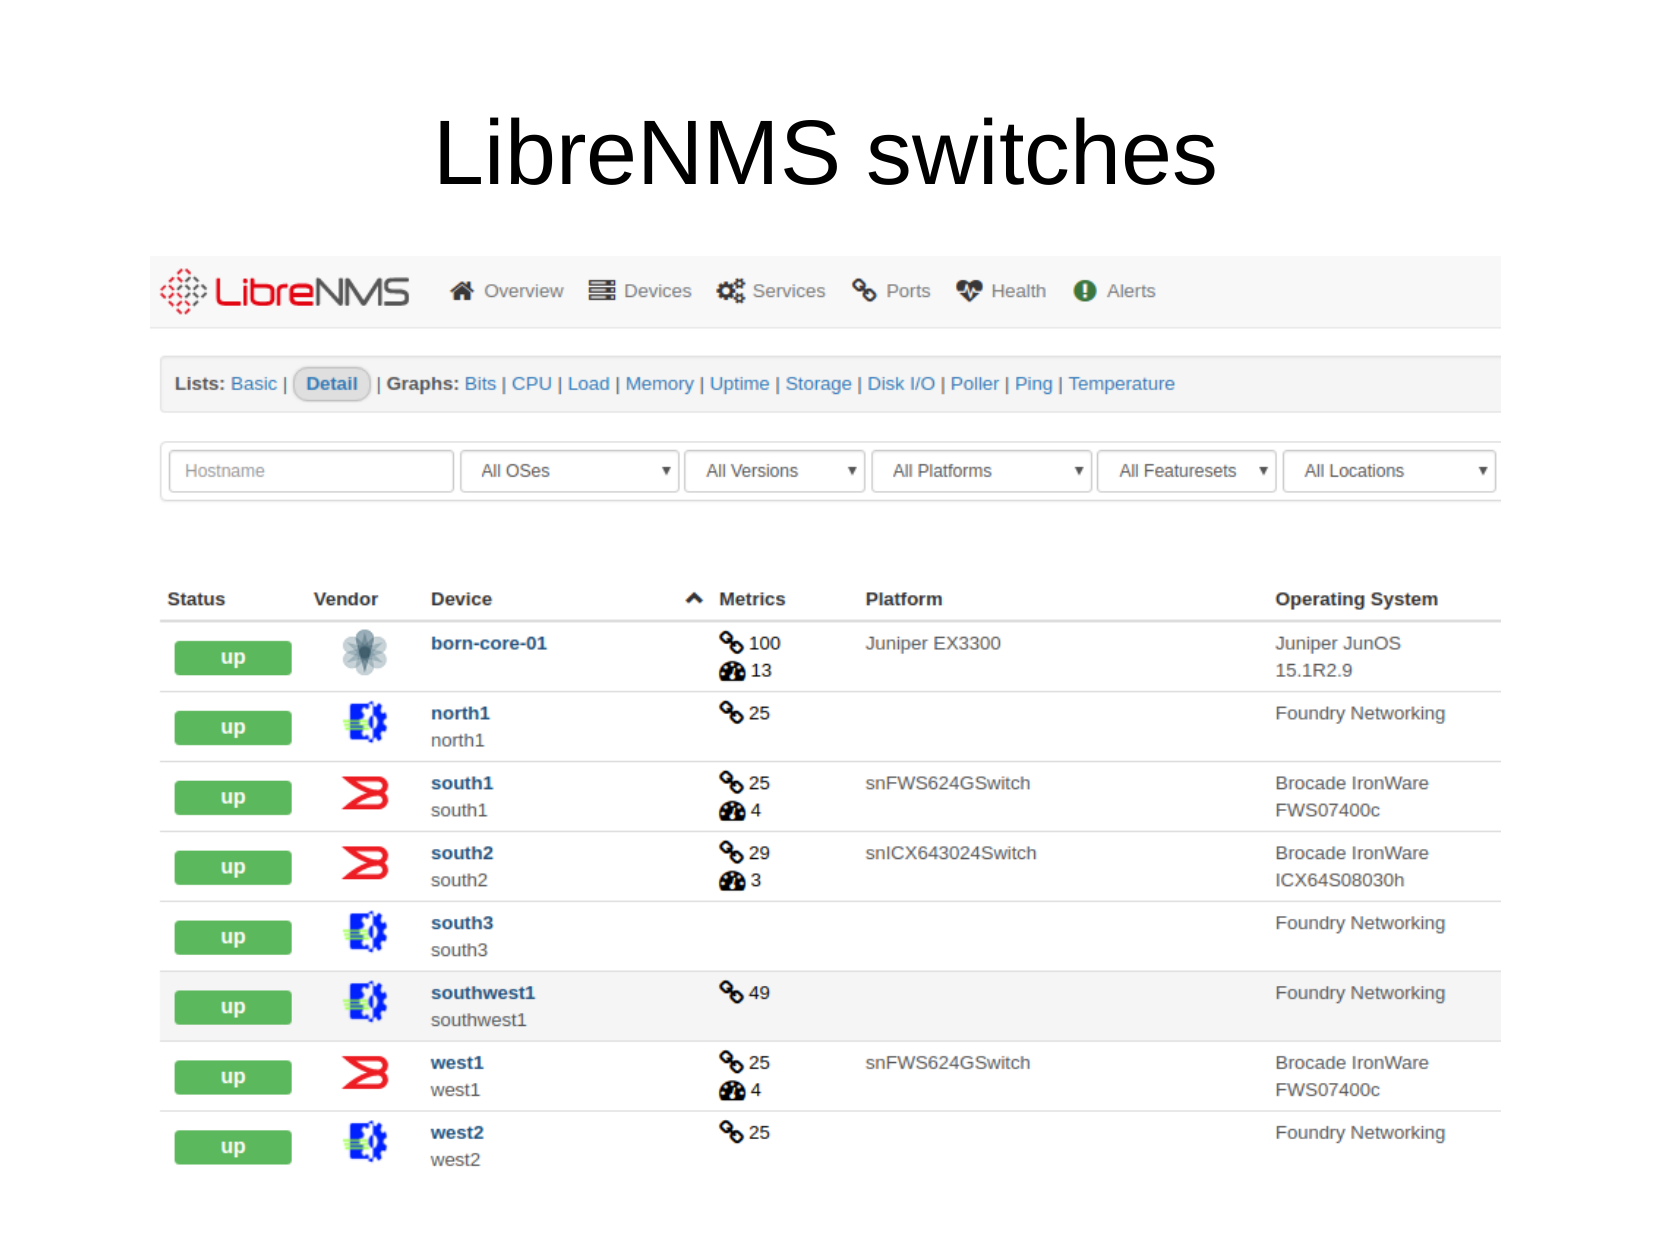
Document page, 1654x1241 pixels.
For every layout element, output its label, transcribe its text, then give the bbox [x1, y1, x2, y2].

picture [150, 256, 1501, 1179]
title LibreNMS switches [82, 49, 1571, 257]
